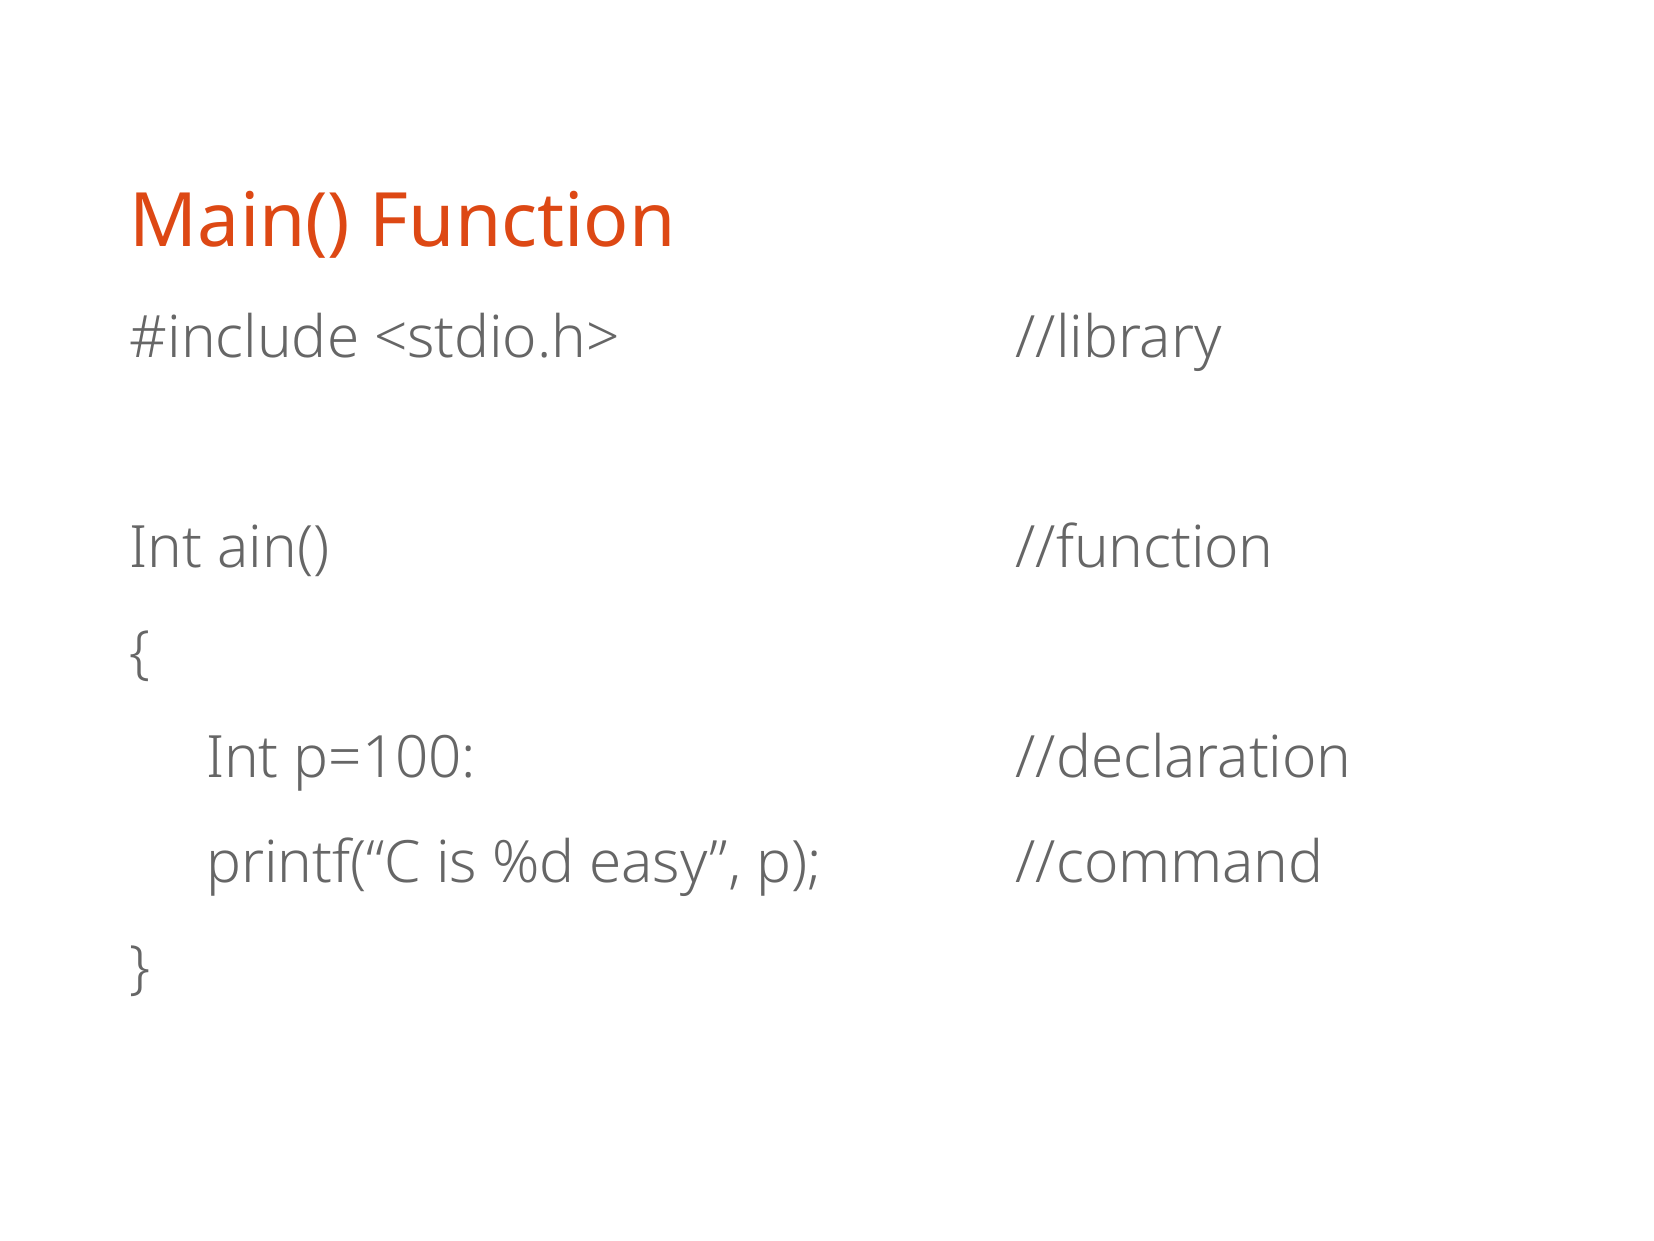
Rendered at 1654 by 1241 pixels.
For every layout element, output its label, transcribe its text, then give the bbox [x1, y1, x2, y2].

title Main() Function [129, 153, 1518, 281]
list #include <stdio.h> //library Int ain() //function { Int p=100: //declaration printf(“C is %d easy”, p); //command } [129, 295, 1518, 1010]
